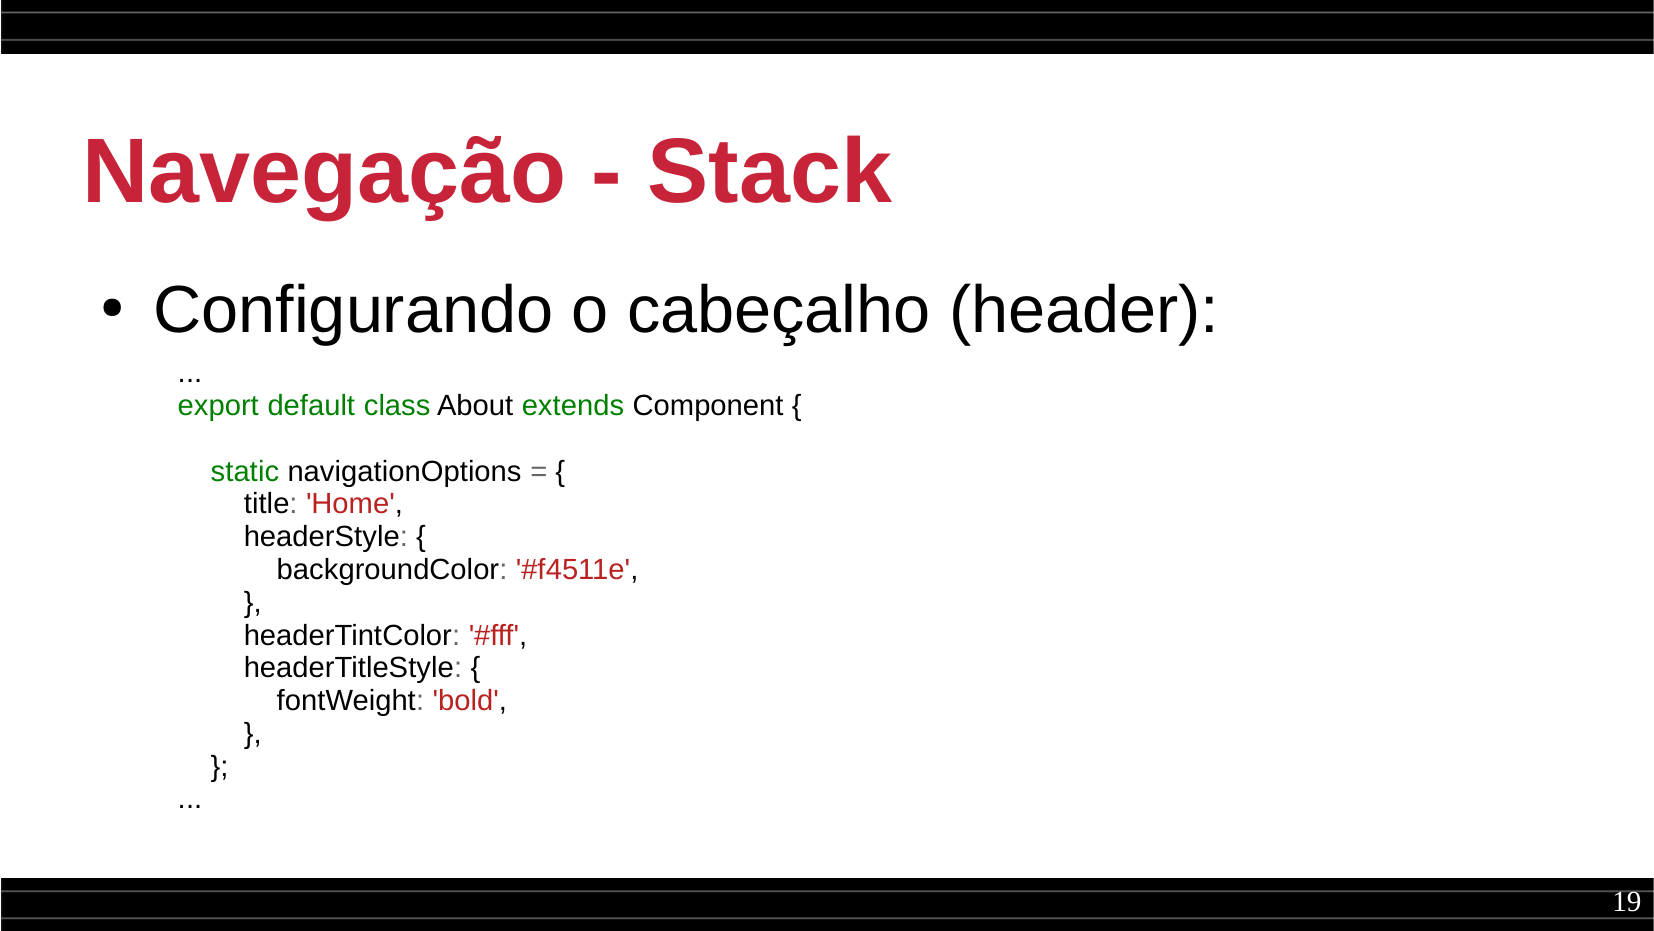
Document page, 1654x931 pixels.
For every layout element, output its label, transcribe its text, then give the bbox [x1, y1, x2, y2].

picture [1, 878, 1654, 931]
picture [1, 0, 1654, 54]
title Navegação - Stack [82, 92, 1571, 249]
list Configurando o cabeçalho (header): [82, 271, 1571, 758]
text_box ... export default class About extends Component { static navigationOptions = { title: 'Home', headerStyle: { backgroundColor: '#f4511e', }, headerTintColor: '#fff', headerTitleStyle: { fontWeight: 'bold', }, }; ... [162, 348, 1315, 823]
